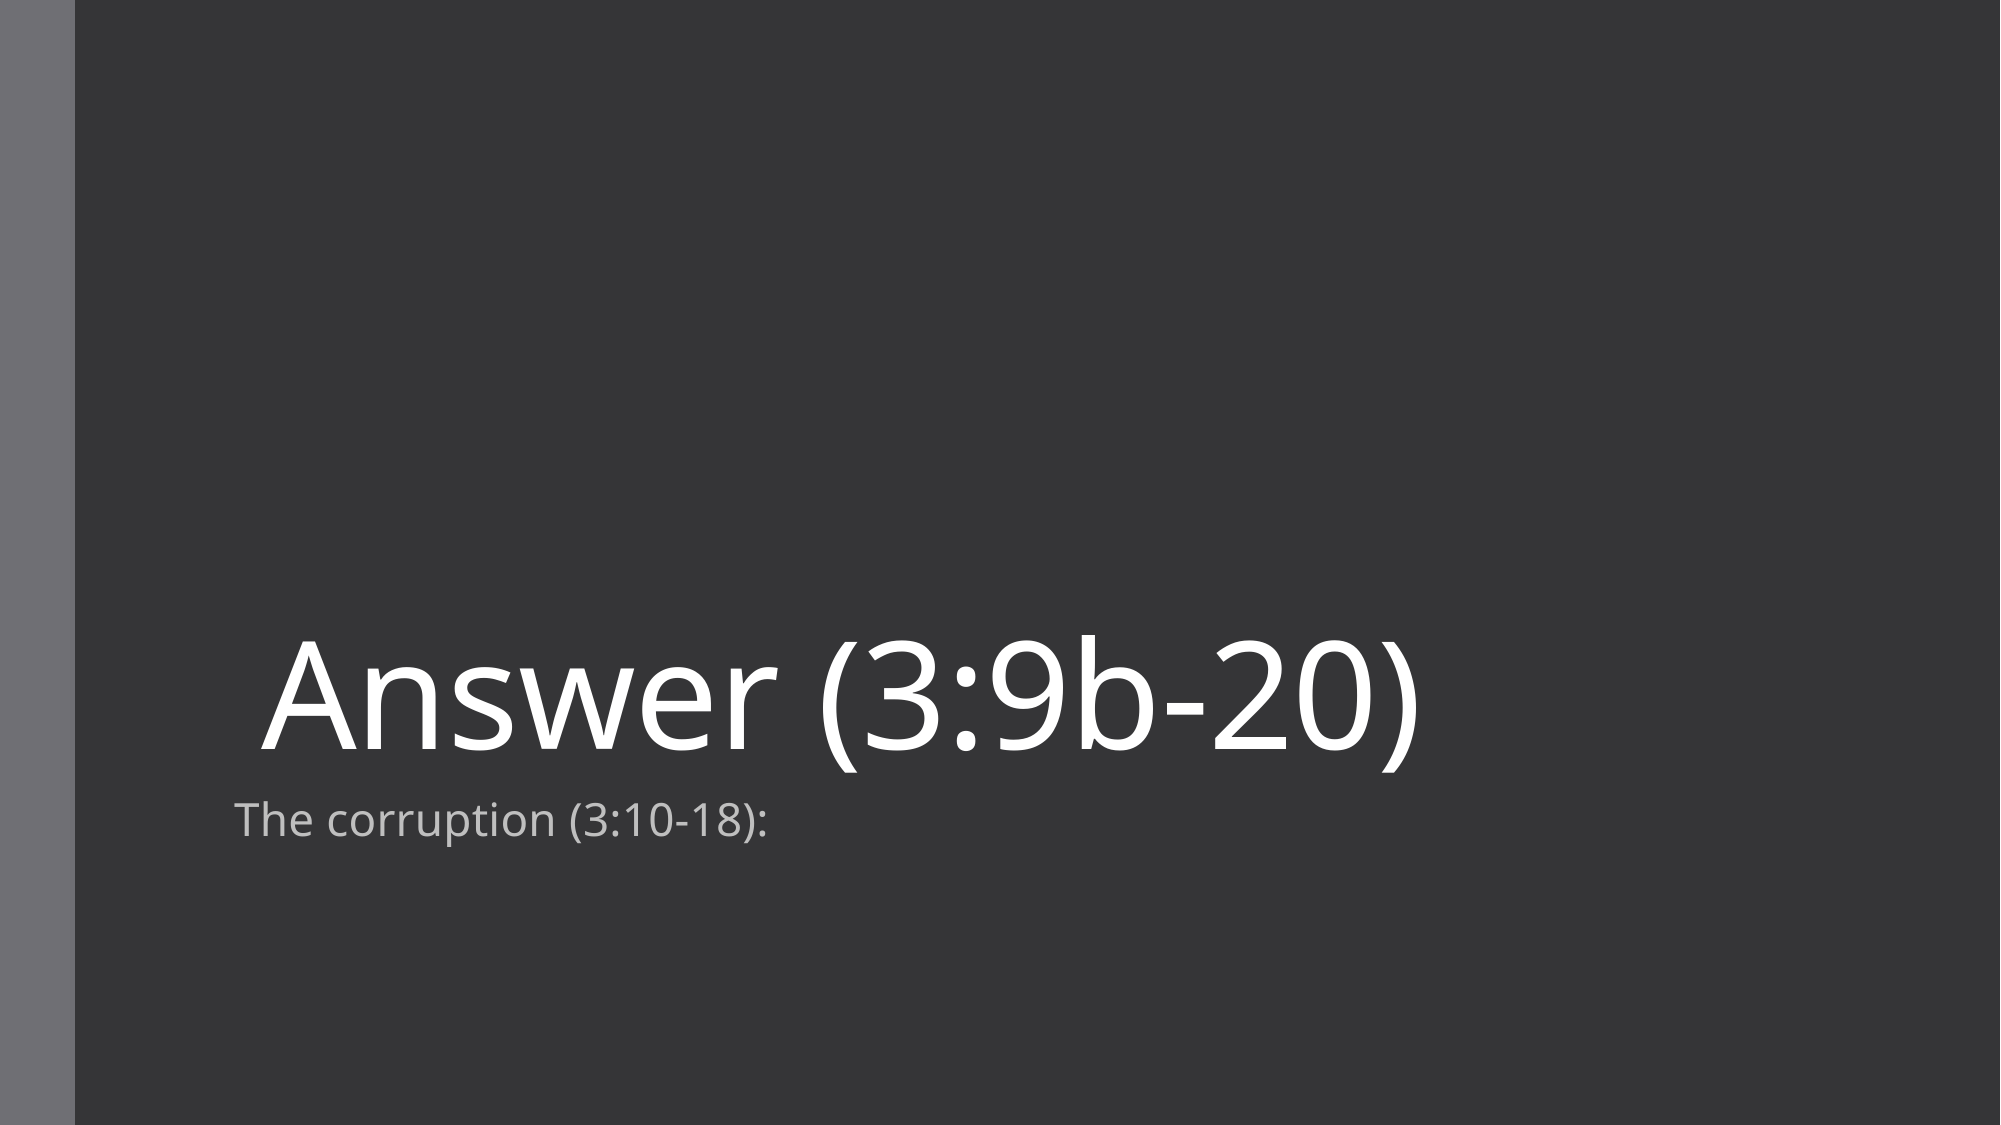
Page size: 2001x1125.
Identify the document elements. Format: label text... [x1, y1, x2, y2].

title Answer (3:9b-20) [206, 124, 1752, 787]
subtitle The corruption (3:10-18): [206, 787, 1752, 1066]
